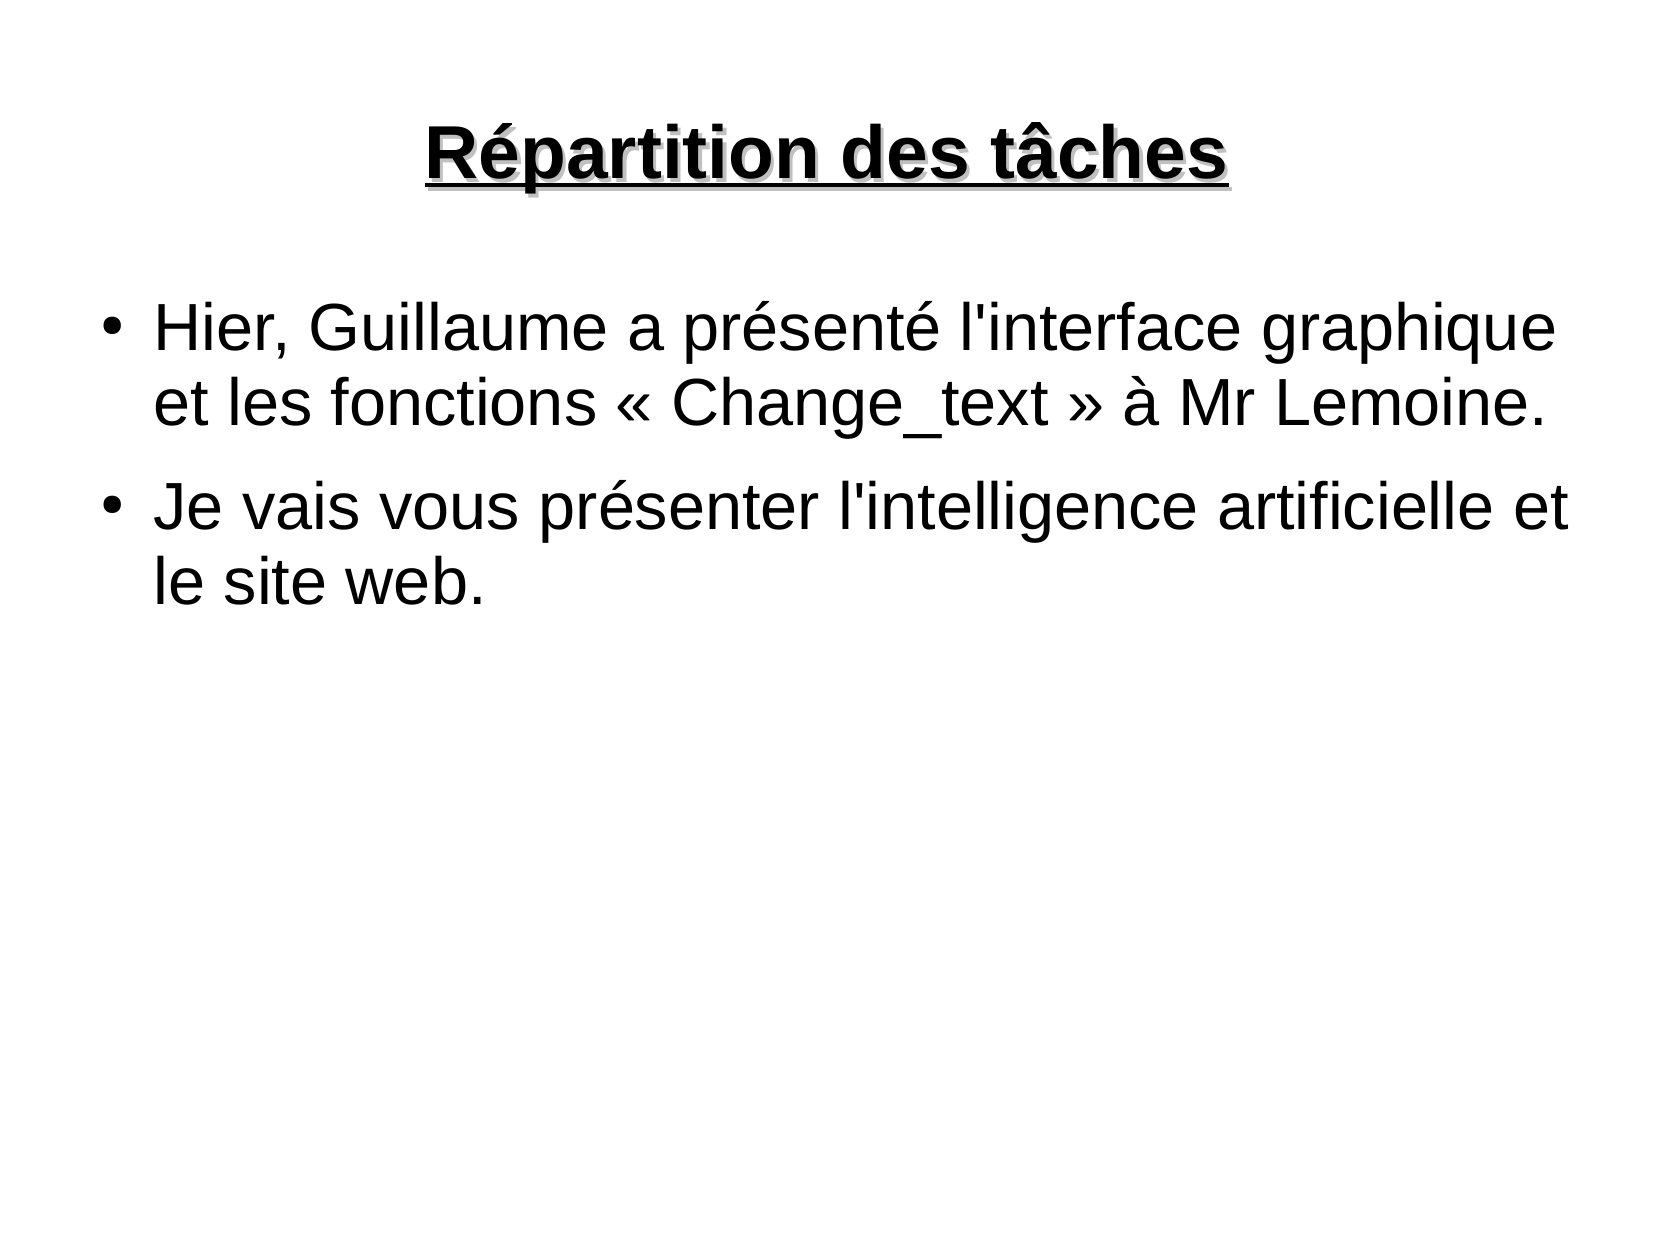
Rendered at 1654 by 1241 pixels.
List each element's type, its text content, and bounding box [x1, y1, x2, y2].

list Hier, Guillaume a présenté l'interface graphique et les fonctions « Change_text » à Mr Lemoine. Je vais vous présenter l'intelligence artificielle et le site web. [82, 290, 1571, 1109]
title Répartition des tâches [82, 49, 1571, 257]
